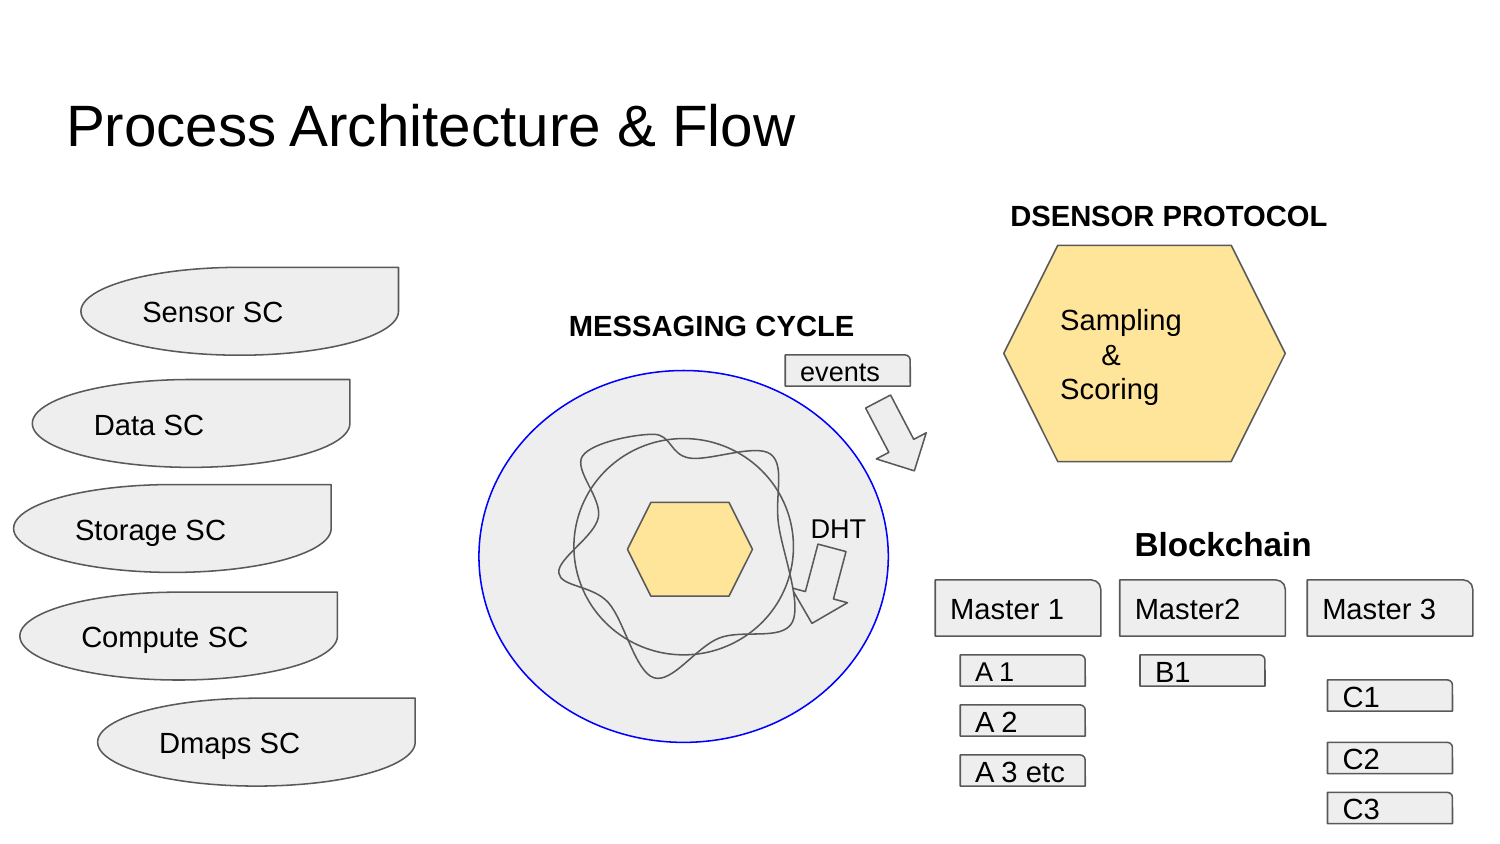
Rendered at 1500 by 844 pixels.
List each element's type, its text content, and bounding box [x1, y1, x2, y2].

text_box A 1 [960, 654, 1086, 687]
text_box [865, 395, 927, 471]
text_box Dmaps SC [97, 698, 416, 787]
text_box B1 [1140, 654, 1266, 687]
text_box Data SC [32, 379, 350, 468]
text_box A 2 [960, 704, 1086, 737]
text_box A 3 etc [960, 754, 1086, 787]
text_box C3 [1327, 792, 1453, 824]
text_box Master2 [1119, 579, 1286, 637]
title Process Architecture & Flow [51, 72, 1449, 167]
text_box Sampling & Scoring [1003, 245, 1286, 462]
text_box events [785, 354, 911, 387]
text_box MESSAGING CYCLE [553, 292, 947, 349]
text_box [575, 440, 792, 654]
text_box [478, 370, 889, 743]
text_box C2 [1327, 742, 1453, 774]
text_box DHT [795, 512, 905, 544]
text_box Sensor SC [80, 267, 399, 356]
text_box Master 1 [935, 579, 1101, 637]
text_box Compute SC [19, 592, 338, 681]
text_box DSENSOR PROTOCOL [995, 182, 1388, 239]
text_box Storage SC [13, 484, 332, 573]
text_box Master 3 [1307, 579, 1473, 637]
text_box C1 [1327, 679, 1453, 712]
text_box Blockchain [1119, 508, 1445, 540]
